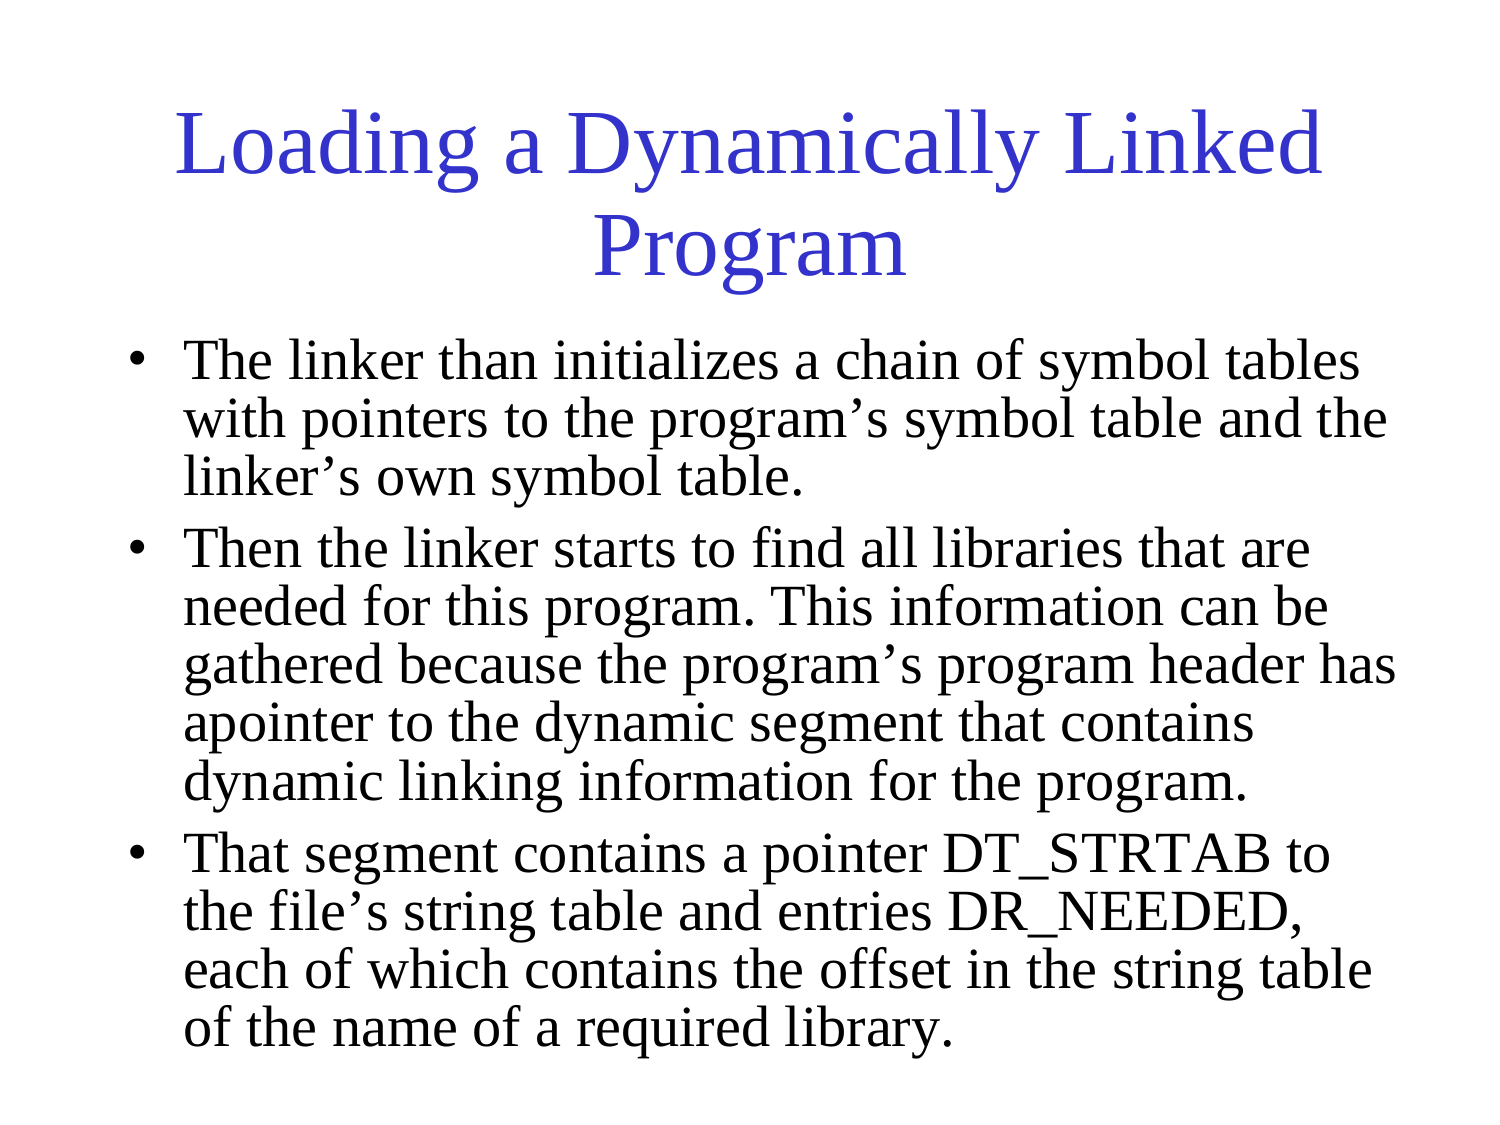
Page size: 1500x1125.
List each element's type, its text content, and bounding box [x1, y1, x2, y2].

list The linker than initializes a chain of symbol tables with pointers to the program’s symbol table and the linker’s own symbol table. Then the linker starts to find all libraries that are needed for this program. This information can be gathered because the program’s program header has apointer to the dynamic segment that contains dynamic linking information for the program. That segment contains a pointer DT_STRTAB to the file’s string table and entries DR_NEEDED, each of which contains the offset in the string table of the name of a required library. [112, 324, 1413, 1125]
title Loading a Dynamically Linked Program [112, 76, 1388, 312]
